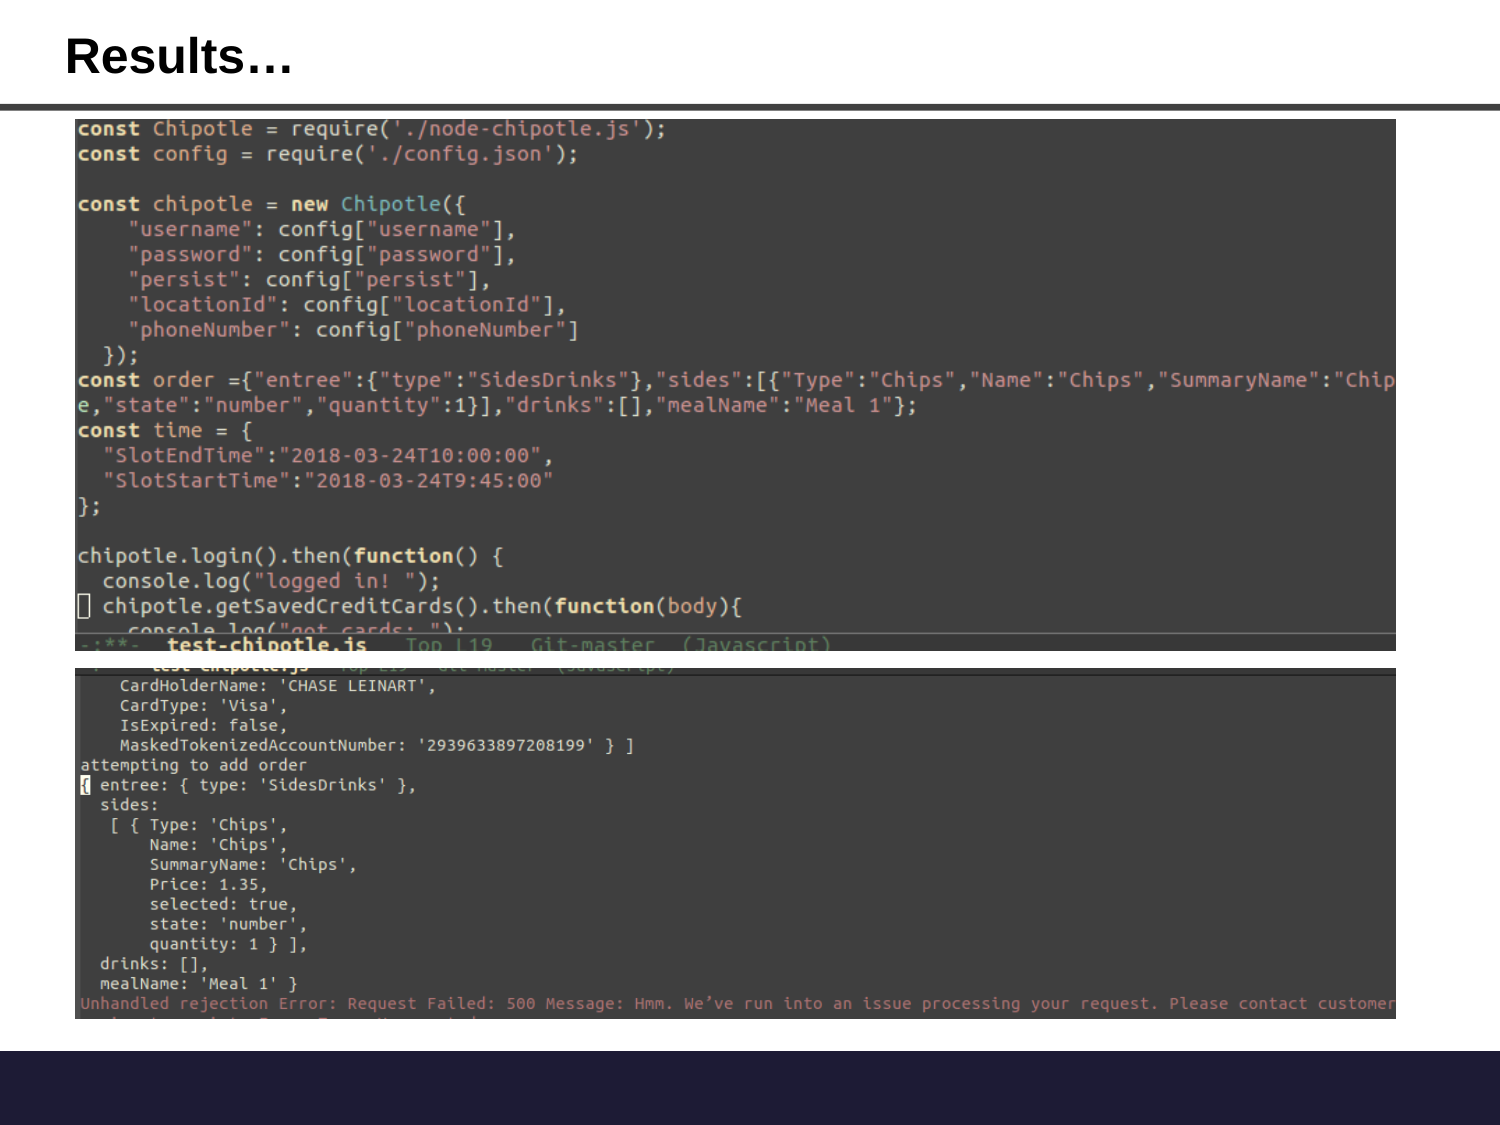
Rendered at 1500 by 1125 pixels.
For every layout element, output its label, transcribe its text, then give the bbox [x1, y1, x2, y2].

text_box Results… [49, 16, 1163, 91]
picture [75, 119, 1396, 652]
picture [75, 668, 1396, 1019]
